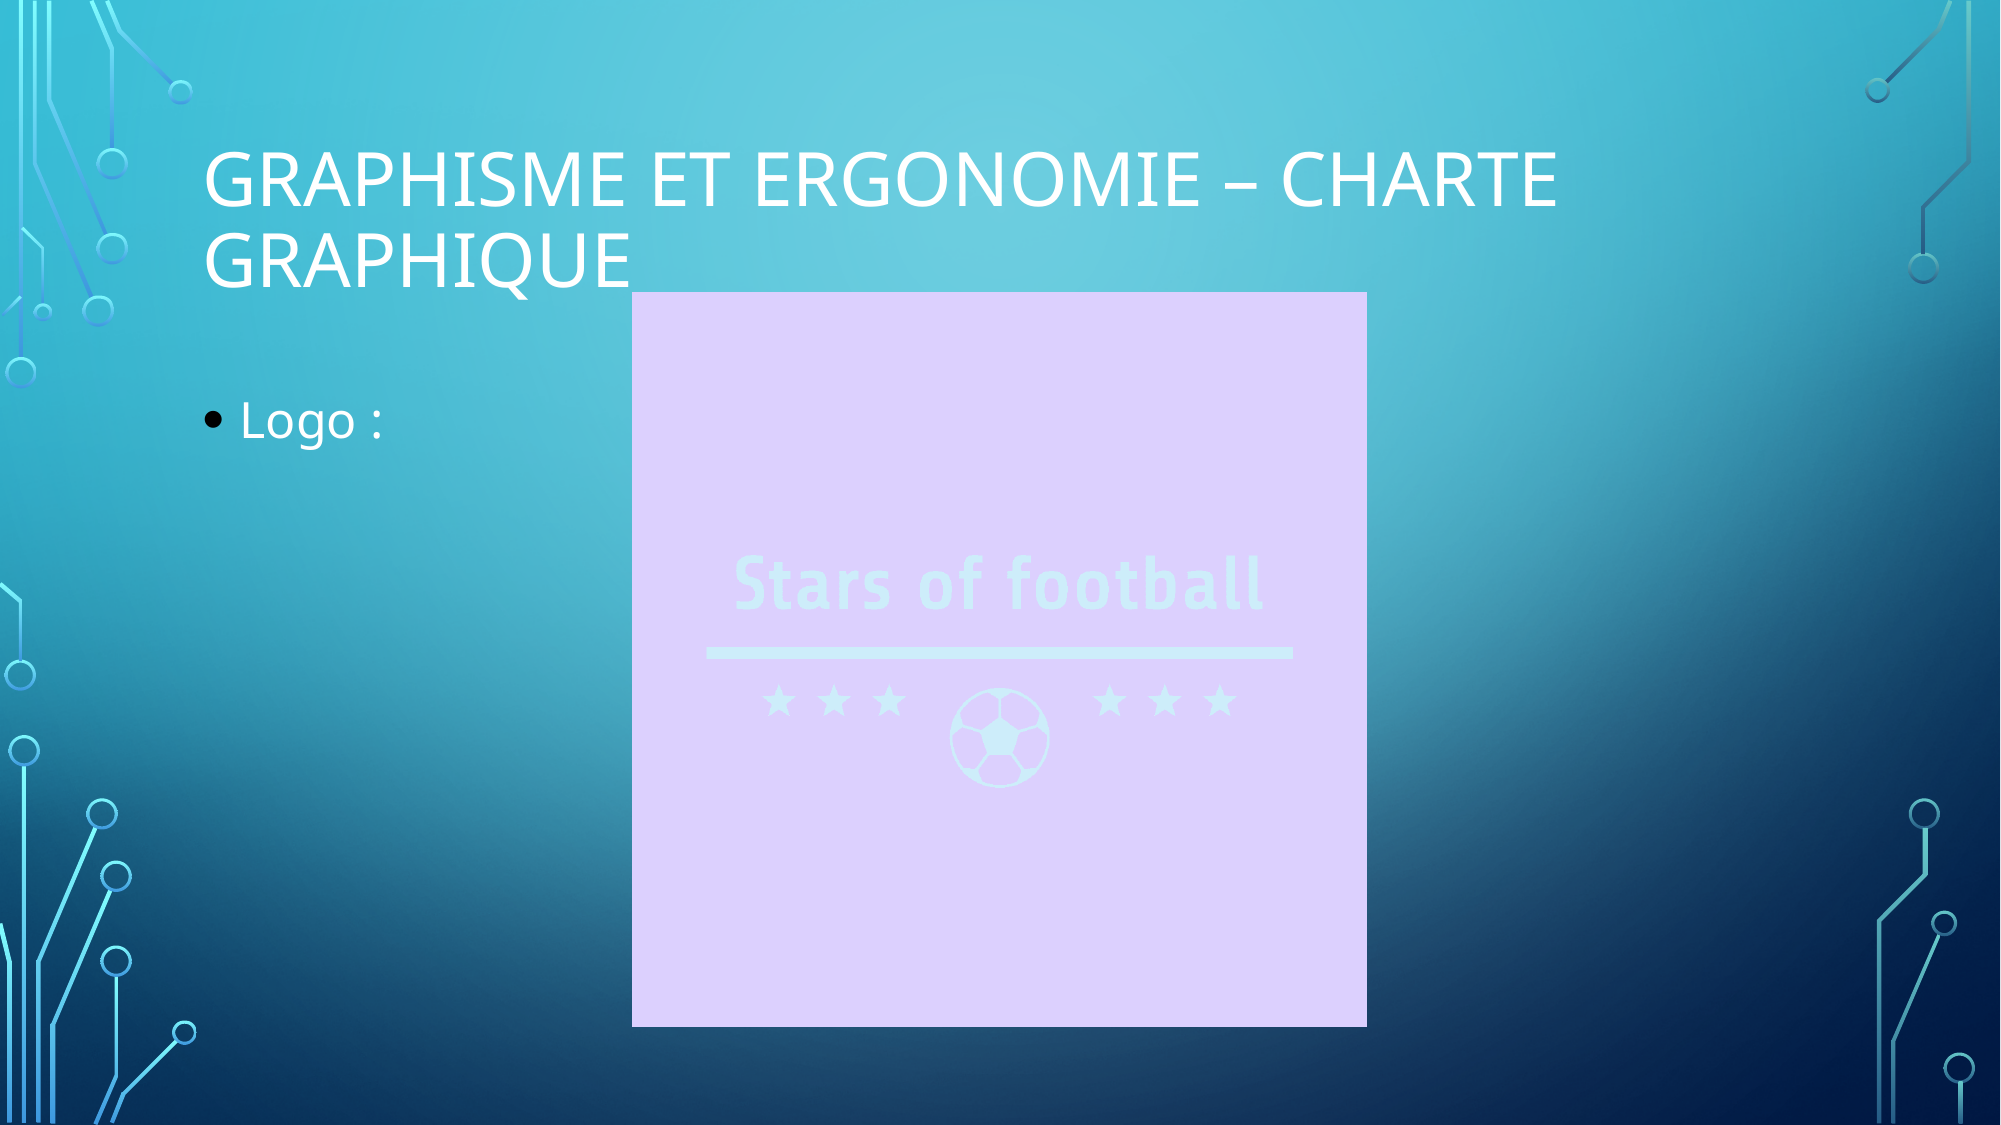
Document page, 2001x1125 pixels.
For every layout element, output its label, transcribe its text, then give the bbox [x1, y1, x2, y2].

title Graphisme et ergonomie – charte graphique [187, 101, 1813, 344]
picture [632, 292, 1367, 1027]
list Logo : [187, 369, 422, 951]
